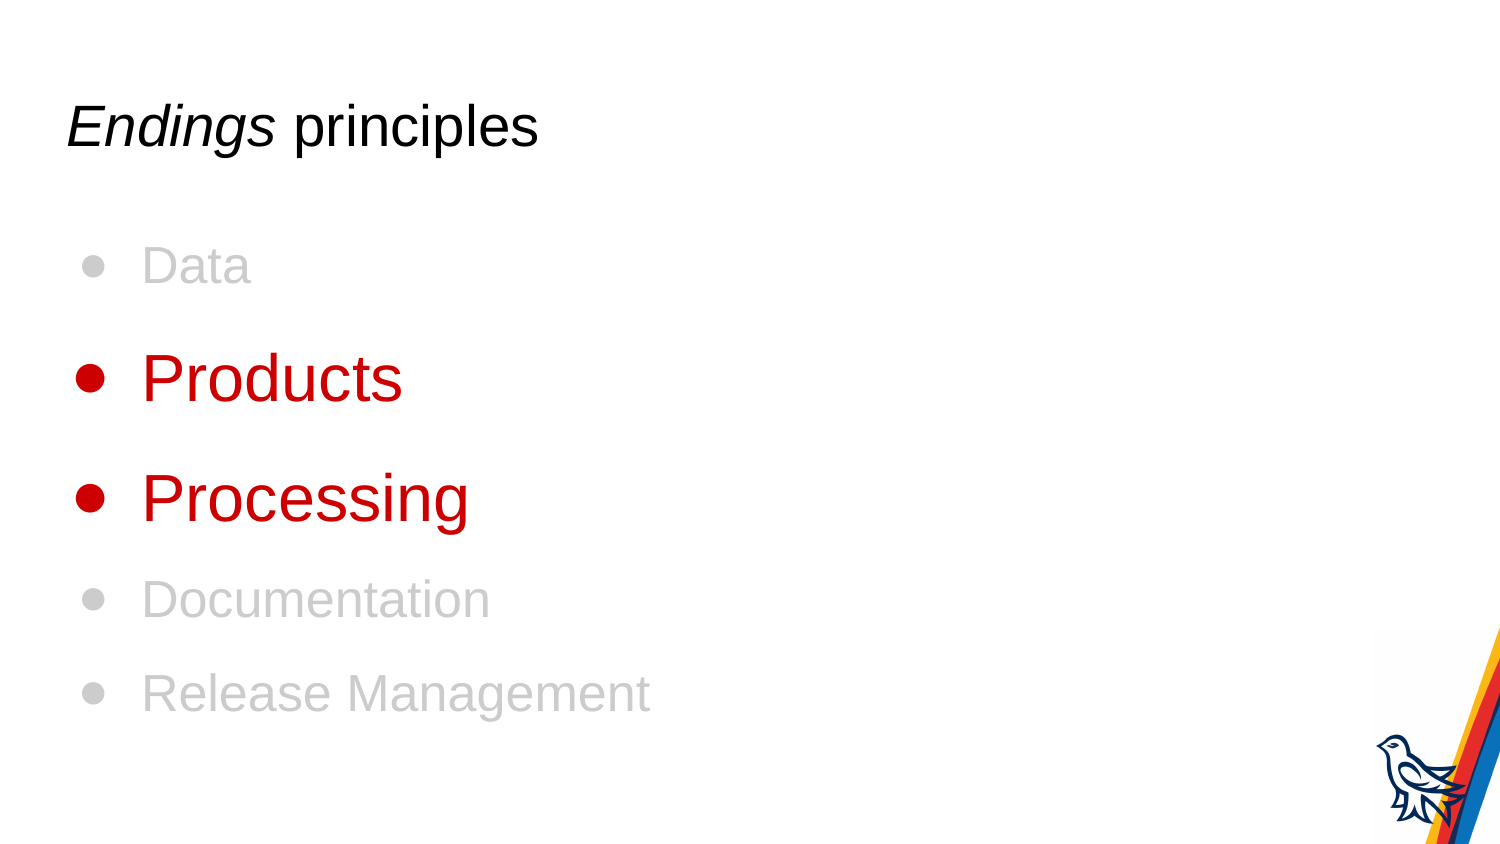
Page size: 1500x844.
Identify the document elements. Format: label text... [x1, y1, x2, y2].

title Endings principles [51, 72, 1449, 167]
list Data Products Processing Documentation Release Management [51, 185, 1449, 747]
picture [1372, 628, 1500, 844]
